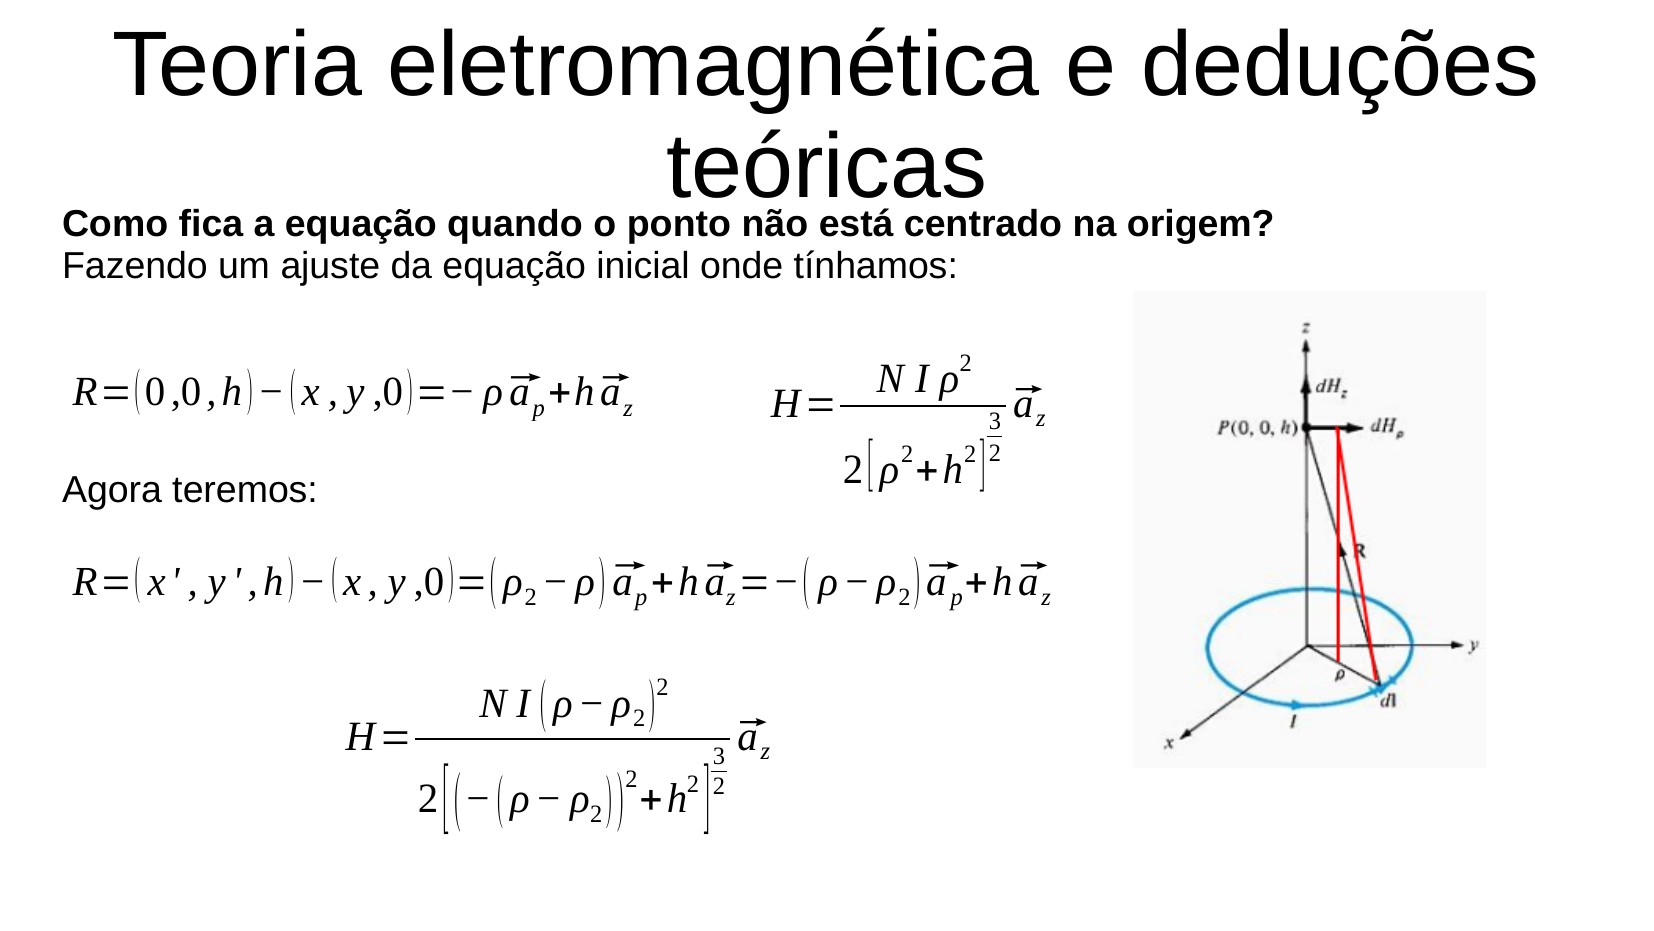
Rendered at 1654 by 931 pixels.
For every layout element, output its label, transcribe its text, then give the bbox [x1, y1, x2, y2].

chart [70, 366, 634, 421]
chart [70, 555, 1052, 613]
chart [767, 350, 1047, 495]
chart [342, 673, 771, 838]
title Teoria eletromagnética e deduções teóricas [82, 12, 1571, 194]
text_box Como fica a equação quando o ponto não está centrado na origem? Fazendo um ajuste da equação inicial onde tínhamos: [47, 194, 1619, 336]
picture [1133, 291, 1486, 768]
text_box Agora teremos: [47, 460, 686, 518]
